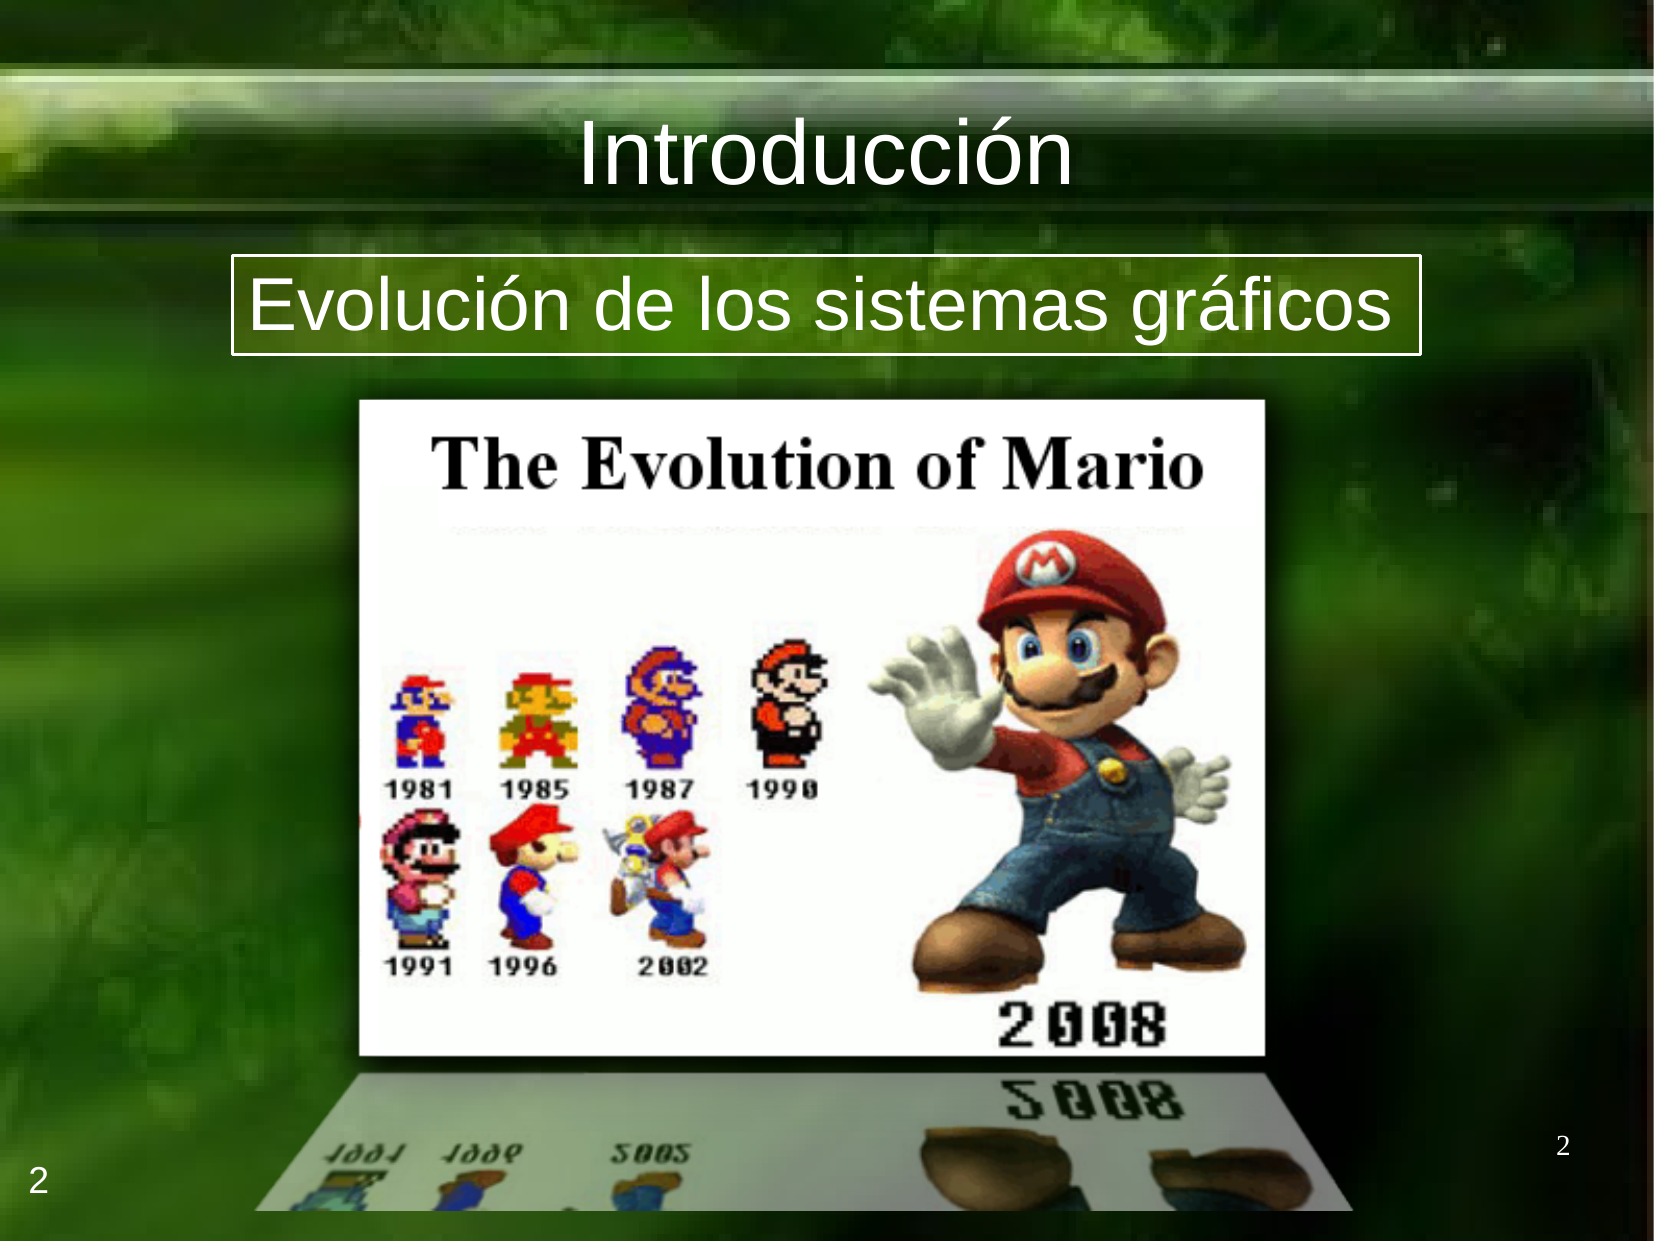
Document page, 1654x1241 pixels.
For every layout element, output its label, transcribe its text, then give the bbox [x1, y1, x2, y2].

title Introducción [82, 56, 1571, 250]
text_box Evolución de los sistemas gráficos [232, 255, 1421, 355]
text_box <número> [13, 1151, 214, 1222]
picture [0, 0, 1654, 1241]
